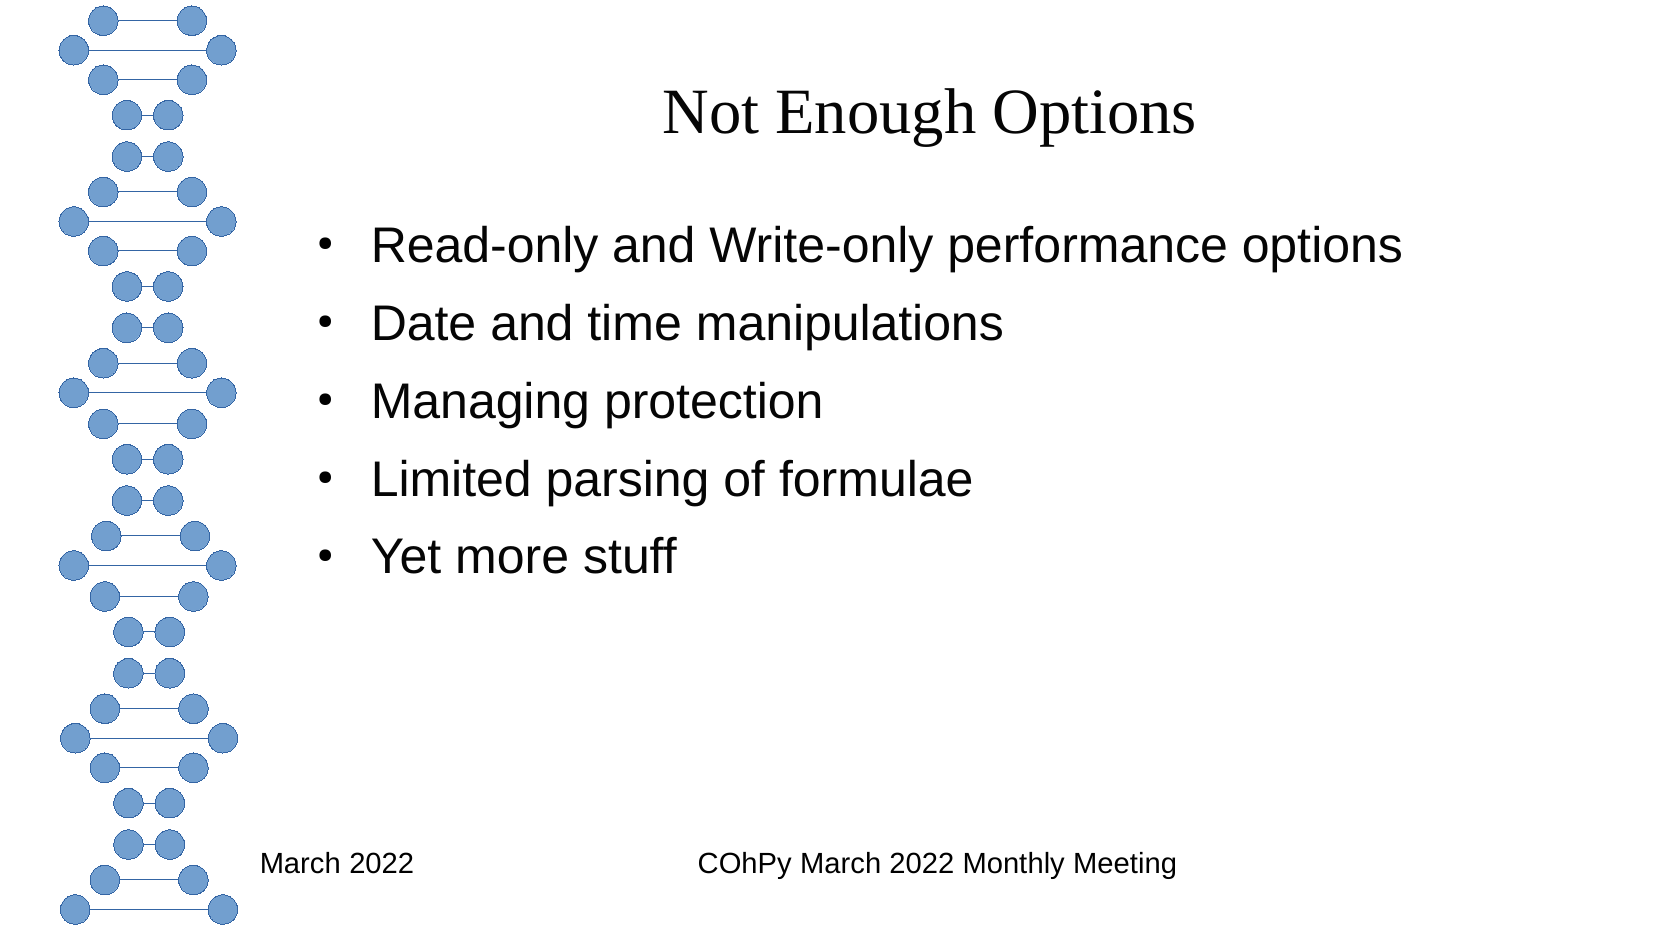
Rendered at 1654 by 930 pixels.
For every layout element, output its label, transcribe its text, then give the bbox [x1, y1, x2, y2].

list Read-only and Write-only performance options Date and time manipulations Managing protection Limited parsing of formulae Yet more stuff [299, 217, 1571, 757]
title Not Enough Options [265, 35, 1594, 189]
